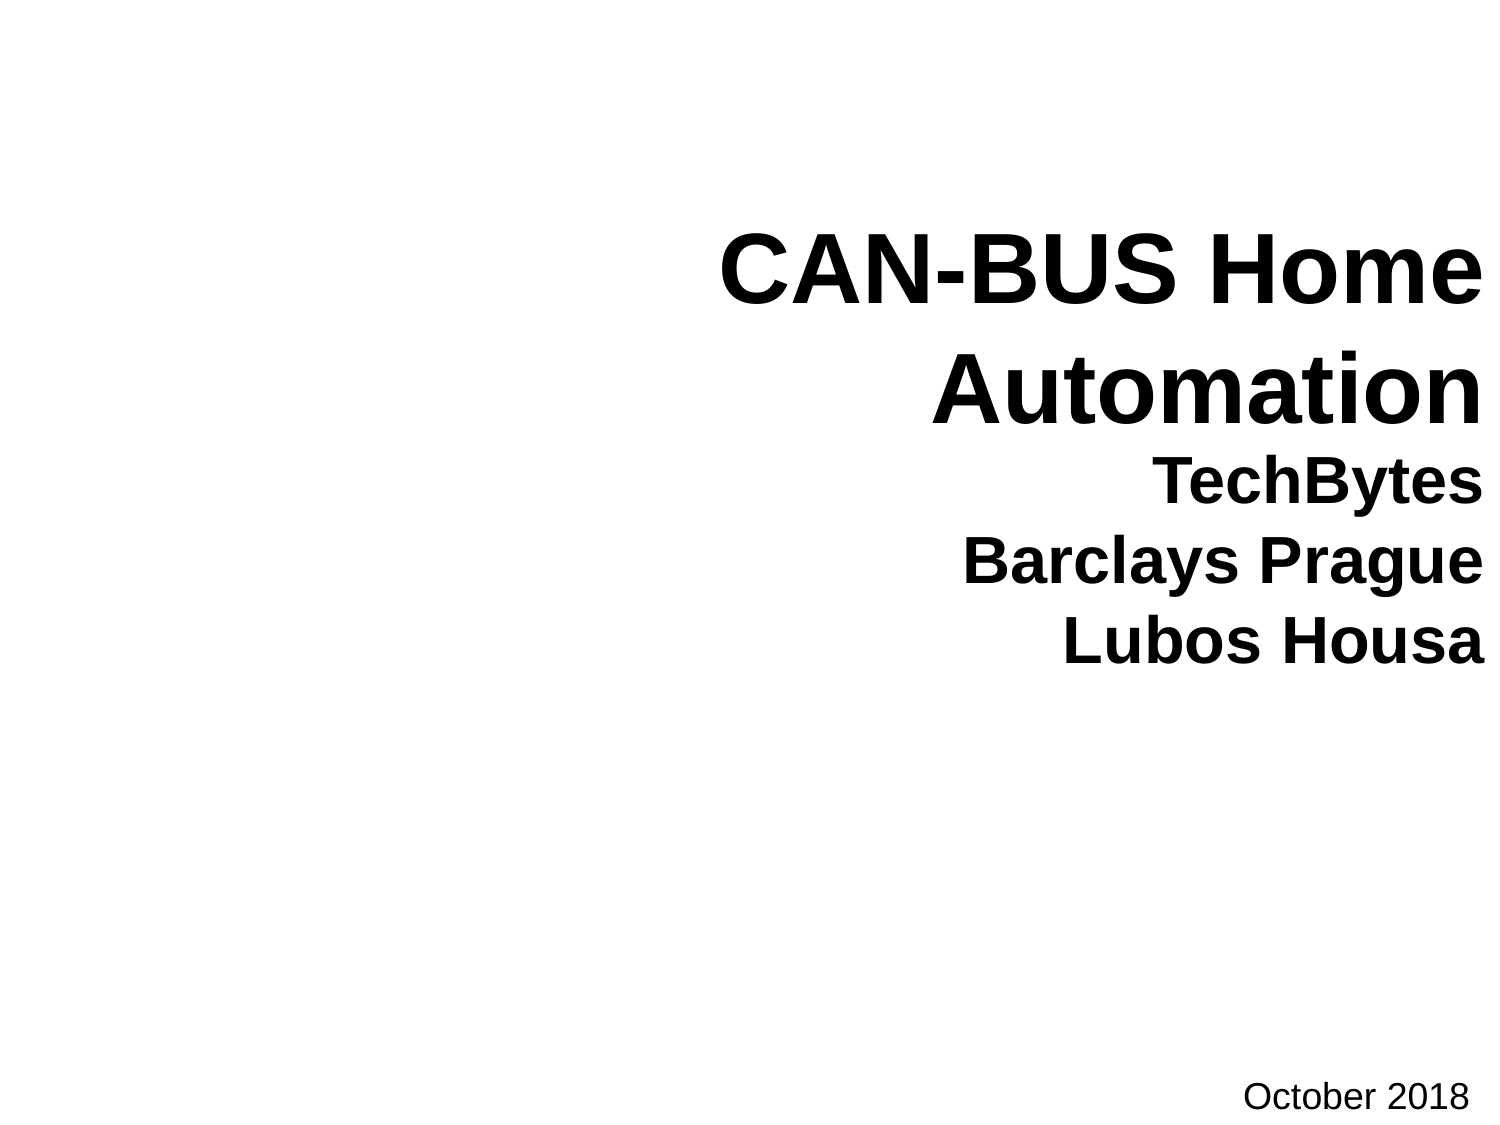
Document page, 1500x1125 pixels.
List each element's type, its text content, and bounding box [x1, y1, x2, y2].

title CAN-BUS Home Automation [377, 196, 1500, 303]
text_box TechBytes Barclays Prague Lubos Housa [377, 503, 1500, 610]
text_box October 2018 [1228, 1064, 1500, 1125]
